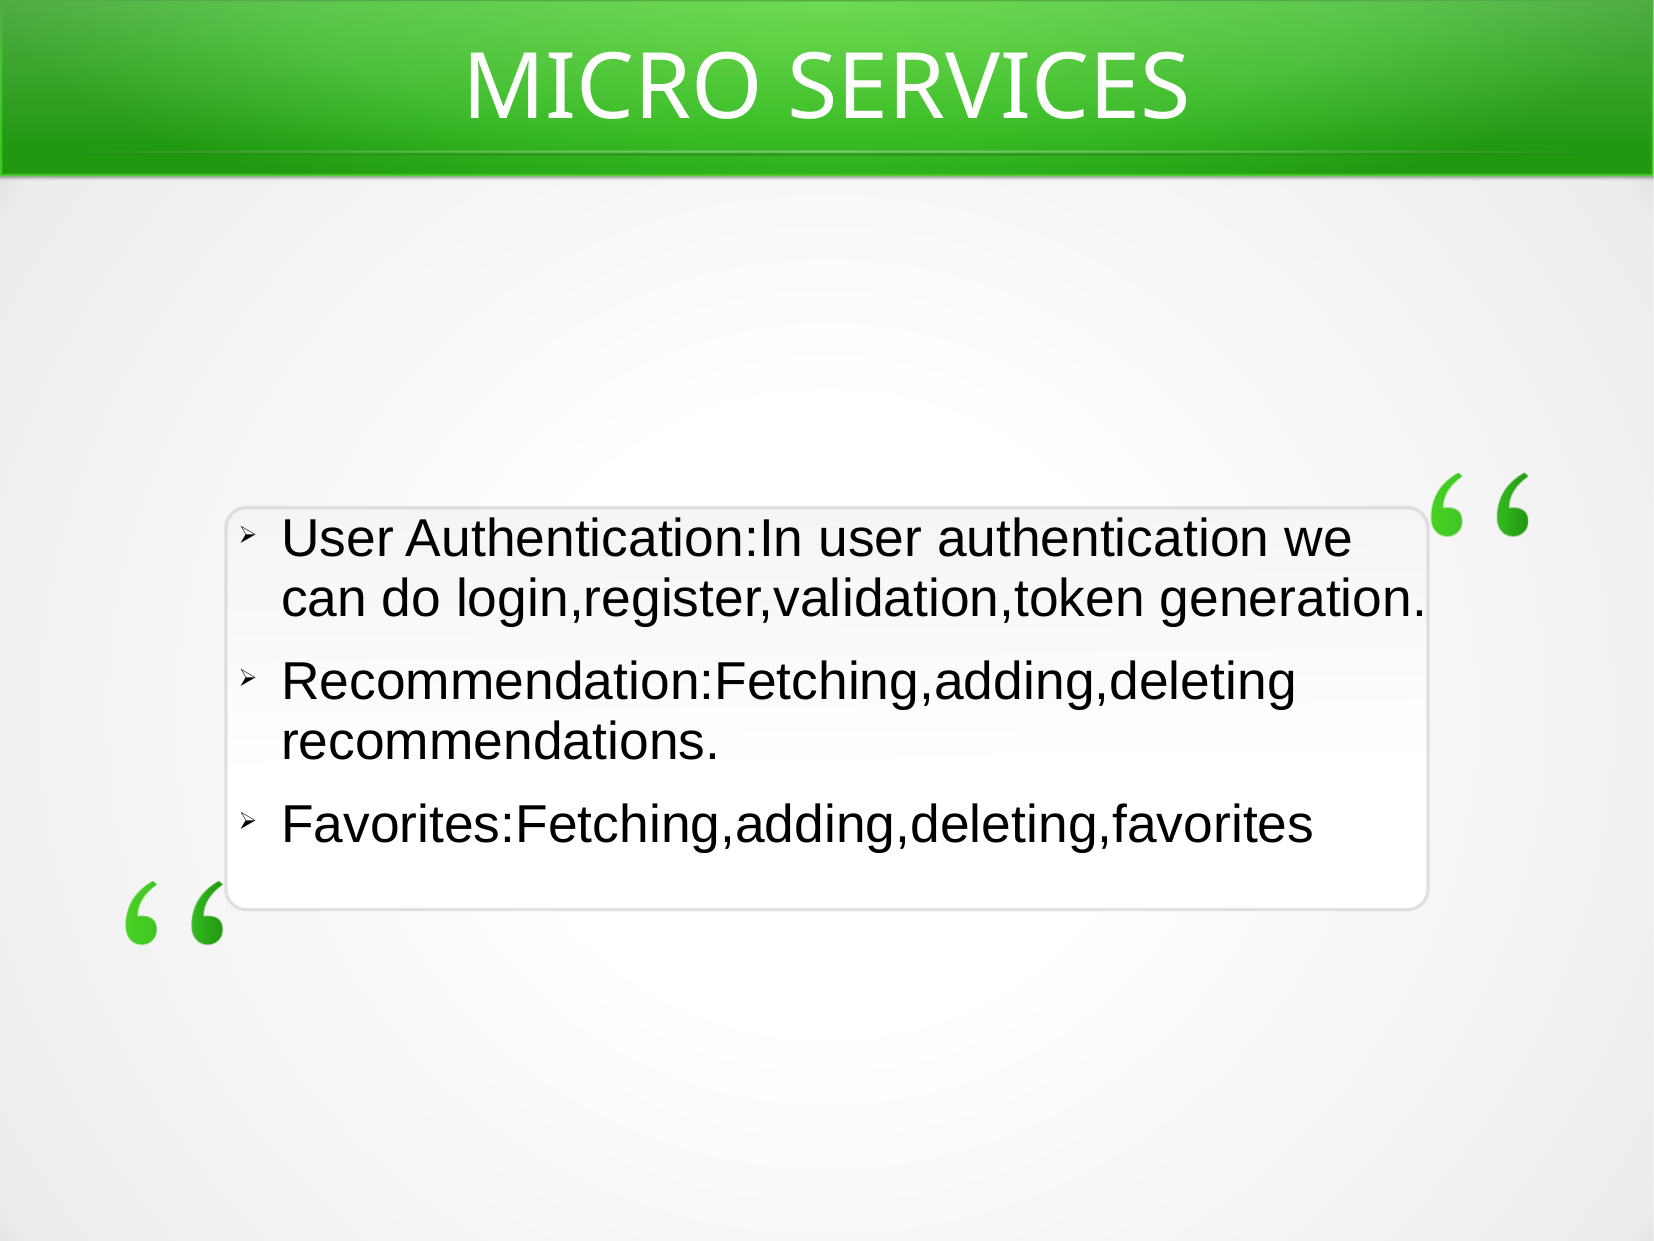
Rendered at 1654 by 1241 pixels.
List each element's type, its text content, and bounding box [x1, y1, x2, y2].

list User Authentication:In user authentication we can do login,register,validation,token generation. Recommendation:Fetching,adding,deleting recommendations. Favorites:Fetching,adding,deleting,favorites [224, 507, 1430, 910]
picture [0, 0, 1654, 1241]
title MICRO SERVICES [82, 11, 1571, 154]
